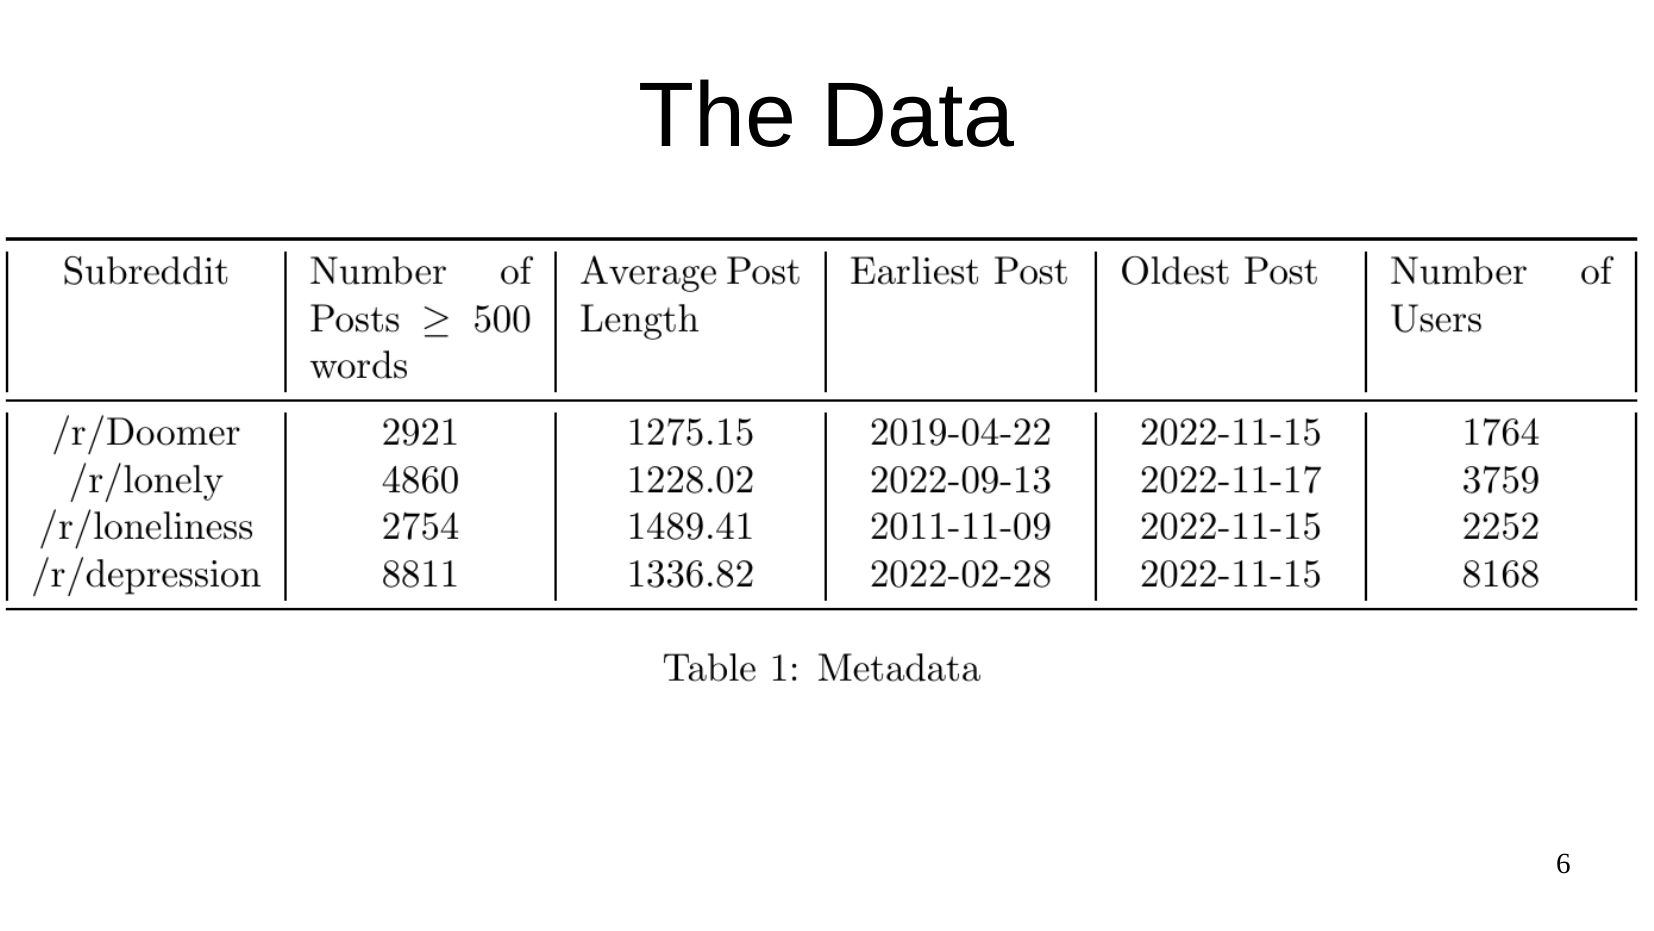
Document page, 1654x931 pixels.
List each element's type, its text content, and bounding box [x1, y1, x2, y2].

picture [0, 229, 1654, 701]
title The Data [82, 37, 1571, 193]
